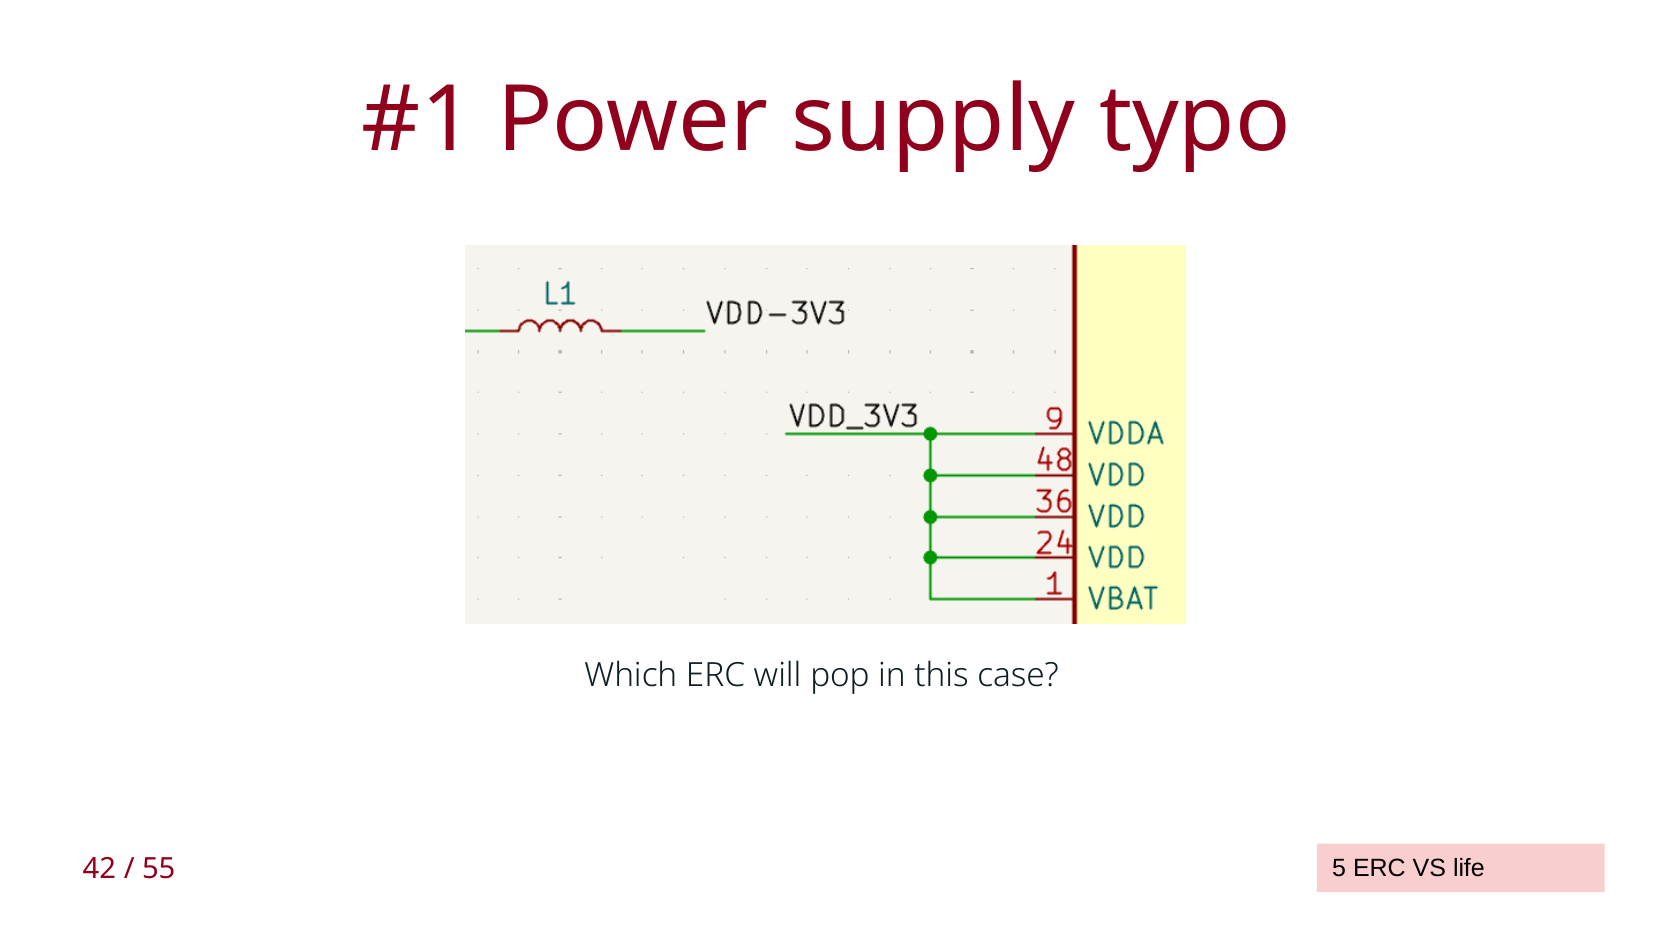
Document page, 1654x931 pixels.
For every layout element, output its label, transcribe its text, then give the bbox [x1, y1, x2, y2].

list Which ERC will pop in this case? [513, 650, 1254, 714]
picture [465, 245, 1186, 624]
title #1 Power supply typo [82, 52, 1571, 178]
text_box 5 ERC VS life [1317, 843, 1605, 893]
